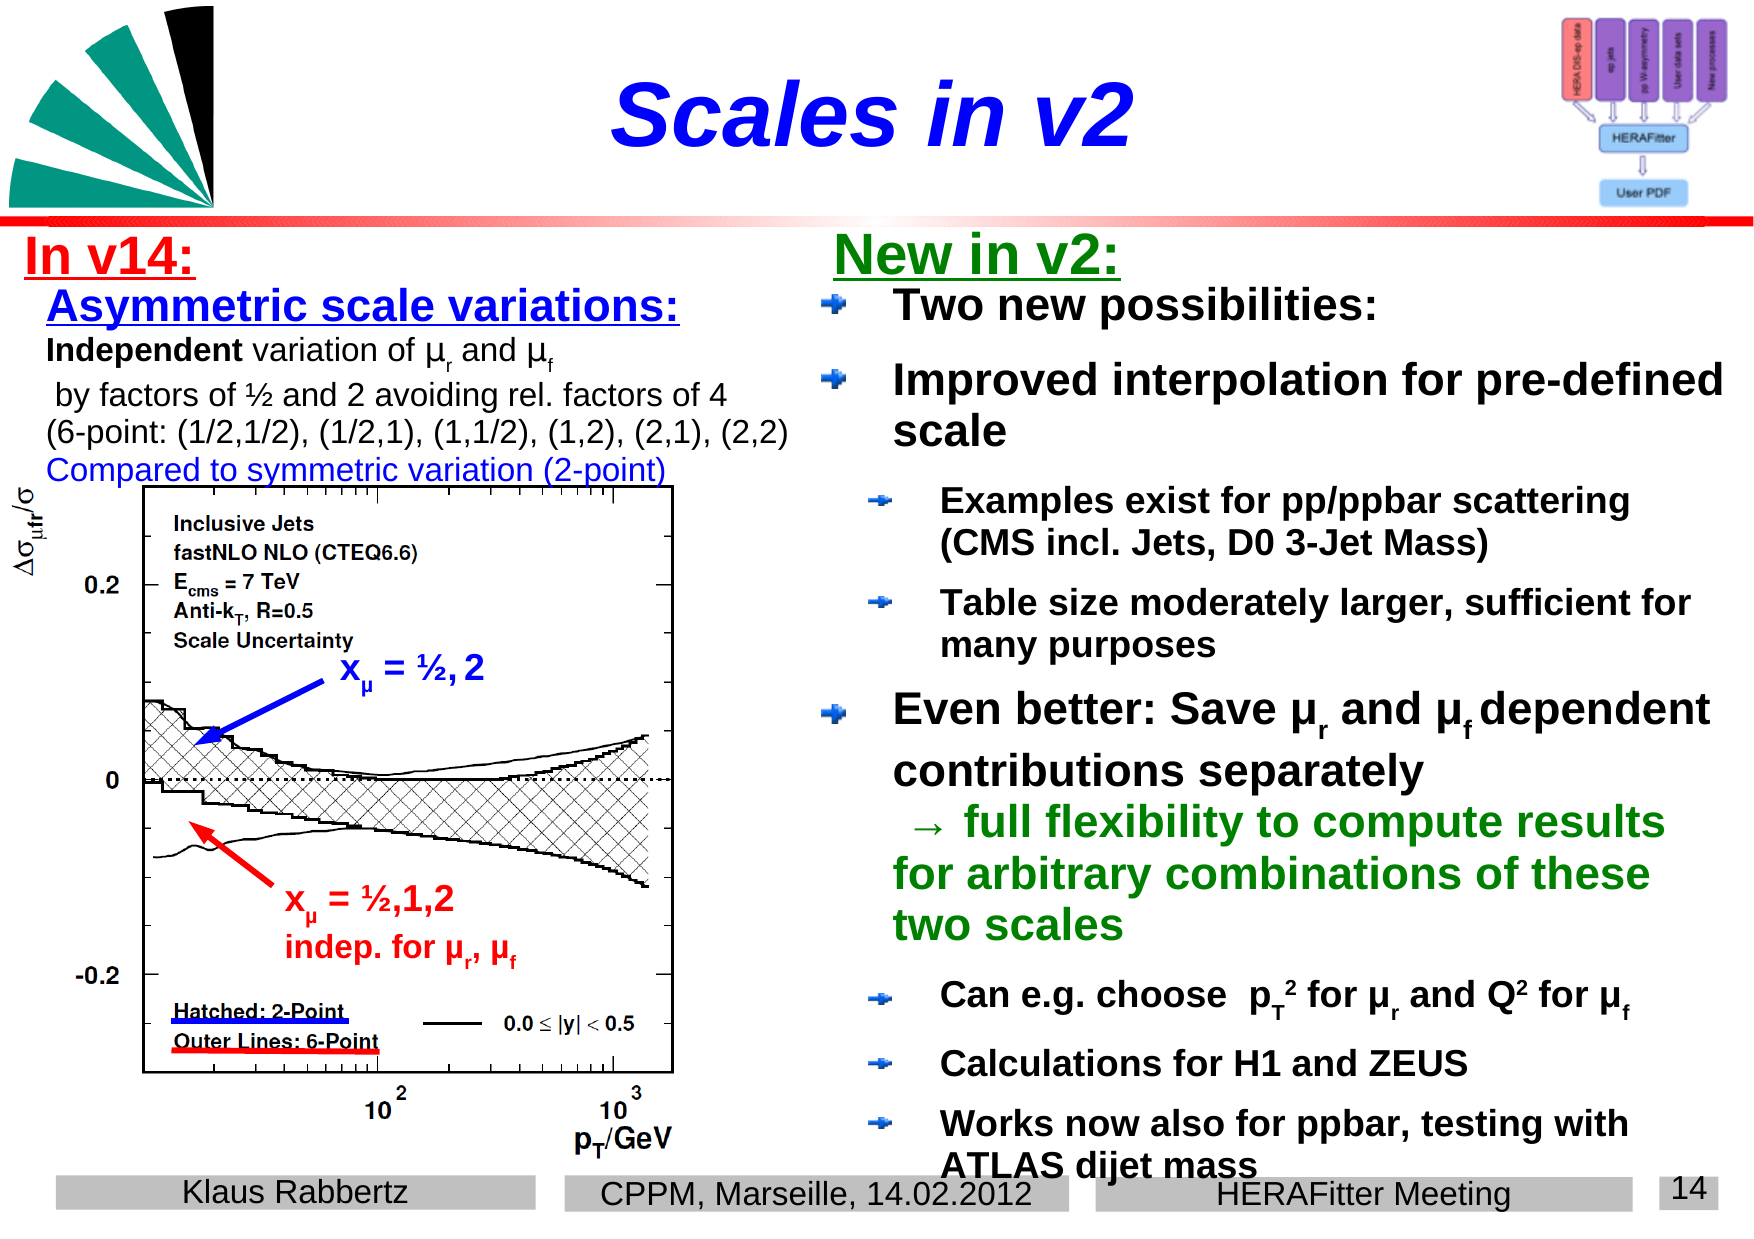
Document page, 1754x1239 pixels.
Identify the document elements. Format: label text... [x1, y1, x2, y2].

picture [1552, 15, 1736, 211]
title Scales in v2 [220, 22, 1525, 207]
text_box New in v2: [821, 215, 1134, 295]
picture [2, 477, 683, 1164]
text_box xµ = ½,1,2 indep. for µr, µf [272, 871, 528, 980]
text_box Asymmetric scale variations: Independent variation of μr and μf by factors of ½ and 2 avoiding rel. factors of 4 (6-point: (1/2,1/2), (1/2,1), (1,1/2), (1,2), (2,1), (2,2) Compared to symmetric variation (2-point) [34, 273, 803, 494]
text_box xµ = ½, 2 [328, 640, 497, 704]
list Two new possibilities: Improved interpolation for pre-defined scale Examples exist for pp/ppbar scattering (CMS incl. Jets, D0 3-Jet Mass) Table size moderately larger, sufficient for many purposes Even better: Save μr and μf dependent contributions separately → full flexibility to compute results for arbitrary combinations of these two scales Can e.g. choose pT2 for μr and Q2 for μf Calculations for H1 and ZEUS Works now also for ppbar, testing with ATLAS dijet mass [762, 278, 1733, 1187]
text_box In v14: [12, 219, 291, 299]
picture [9, 6, 214, 210]
